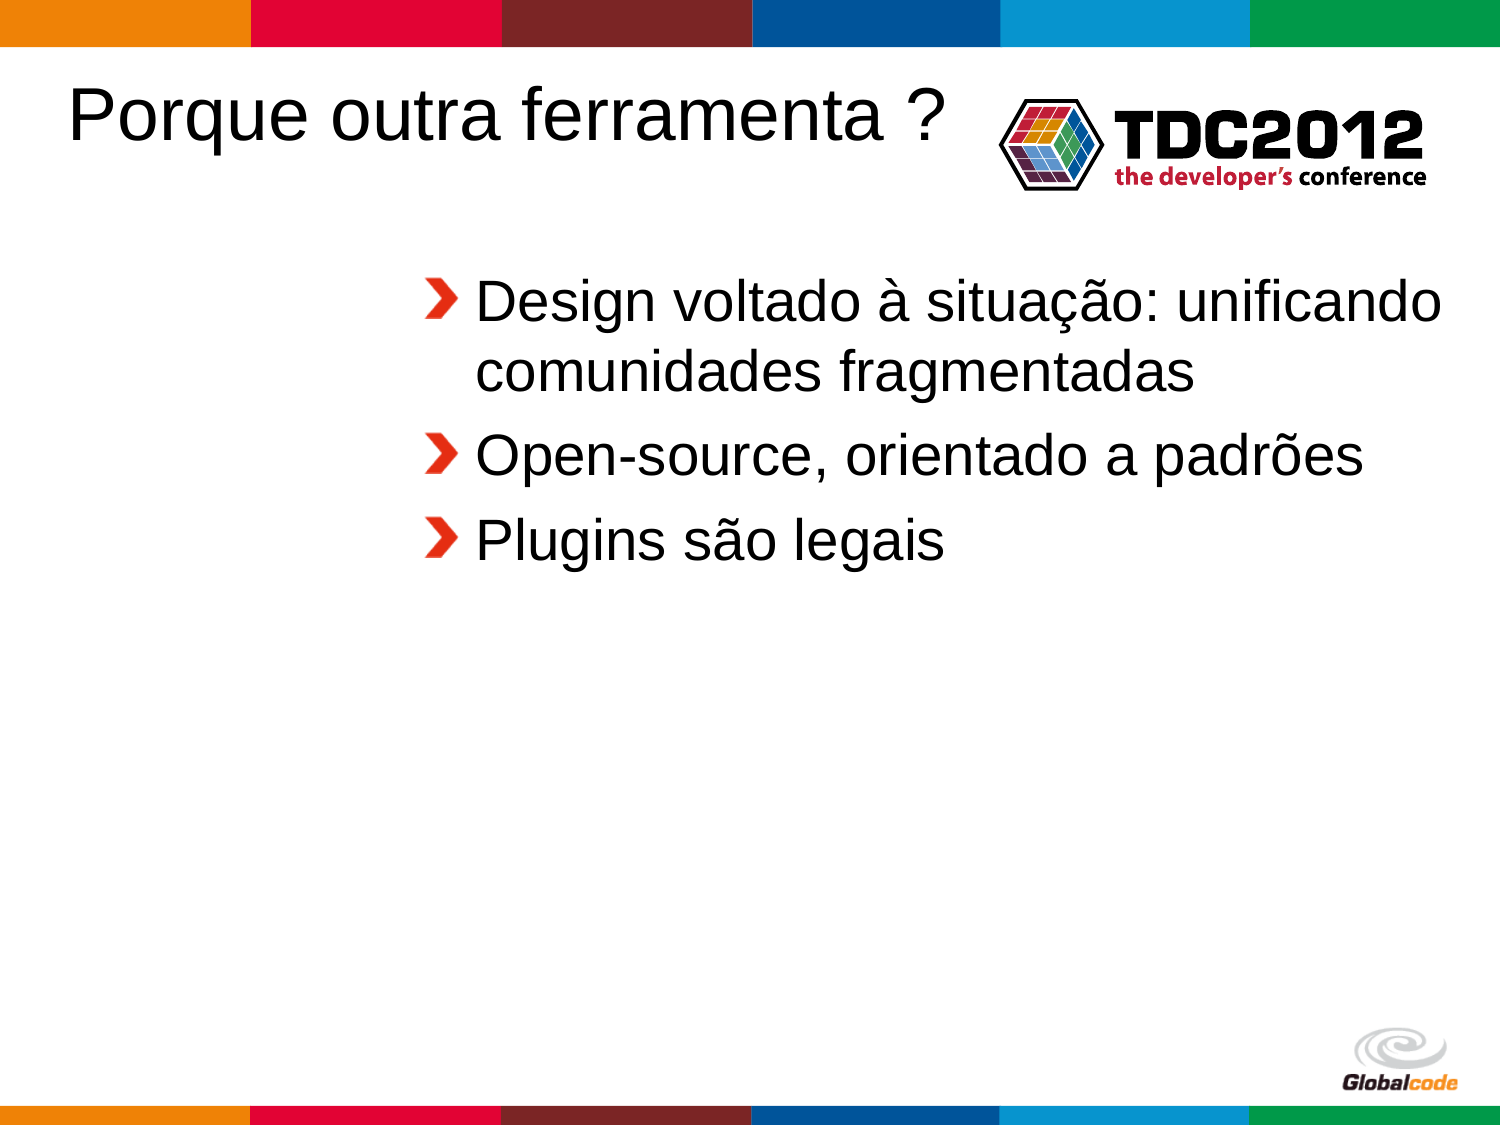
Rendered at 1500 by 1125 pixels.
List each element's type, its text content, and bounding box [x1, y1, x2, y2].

title Porque outra ferramenta ? [53, 57, 963, 254]
picture [1340, 999, 1459, 1105]
list Design voltado à situação: unificando comunidades fragmentadas Open-source, orientado a padrões Plugins são legais [41, 255, 1459, 998]
